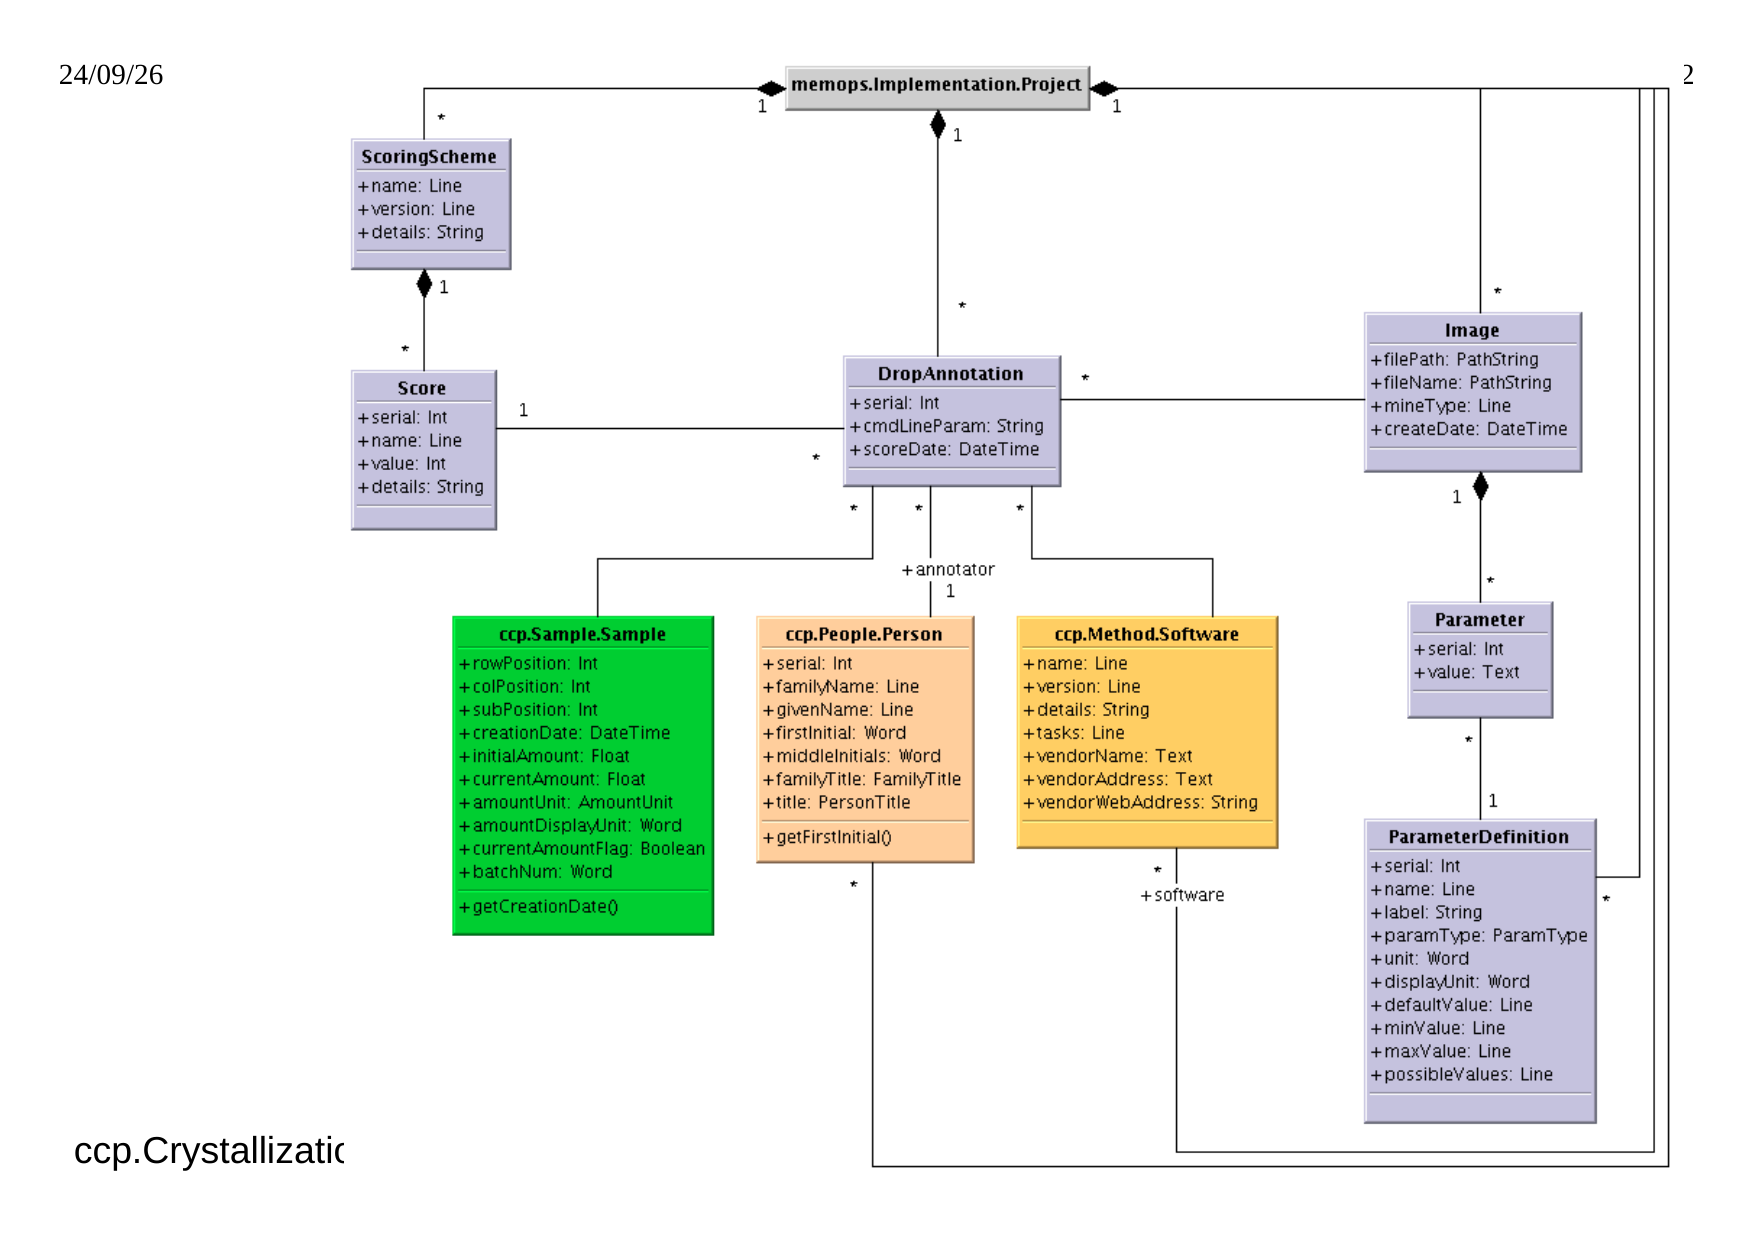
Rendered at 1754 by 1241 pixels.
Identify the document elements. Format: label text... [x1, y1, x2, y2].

text_box ccp.Crystallization [59, 1122, 337, 1184]
picture [344, 59, 1684, 1182]
